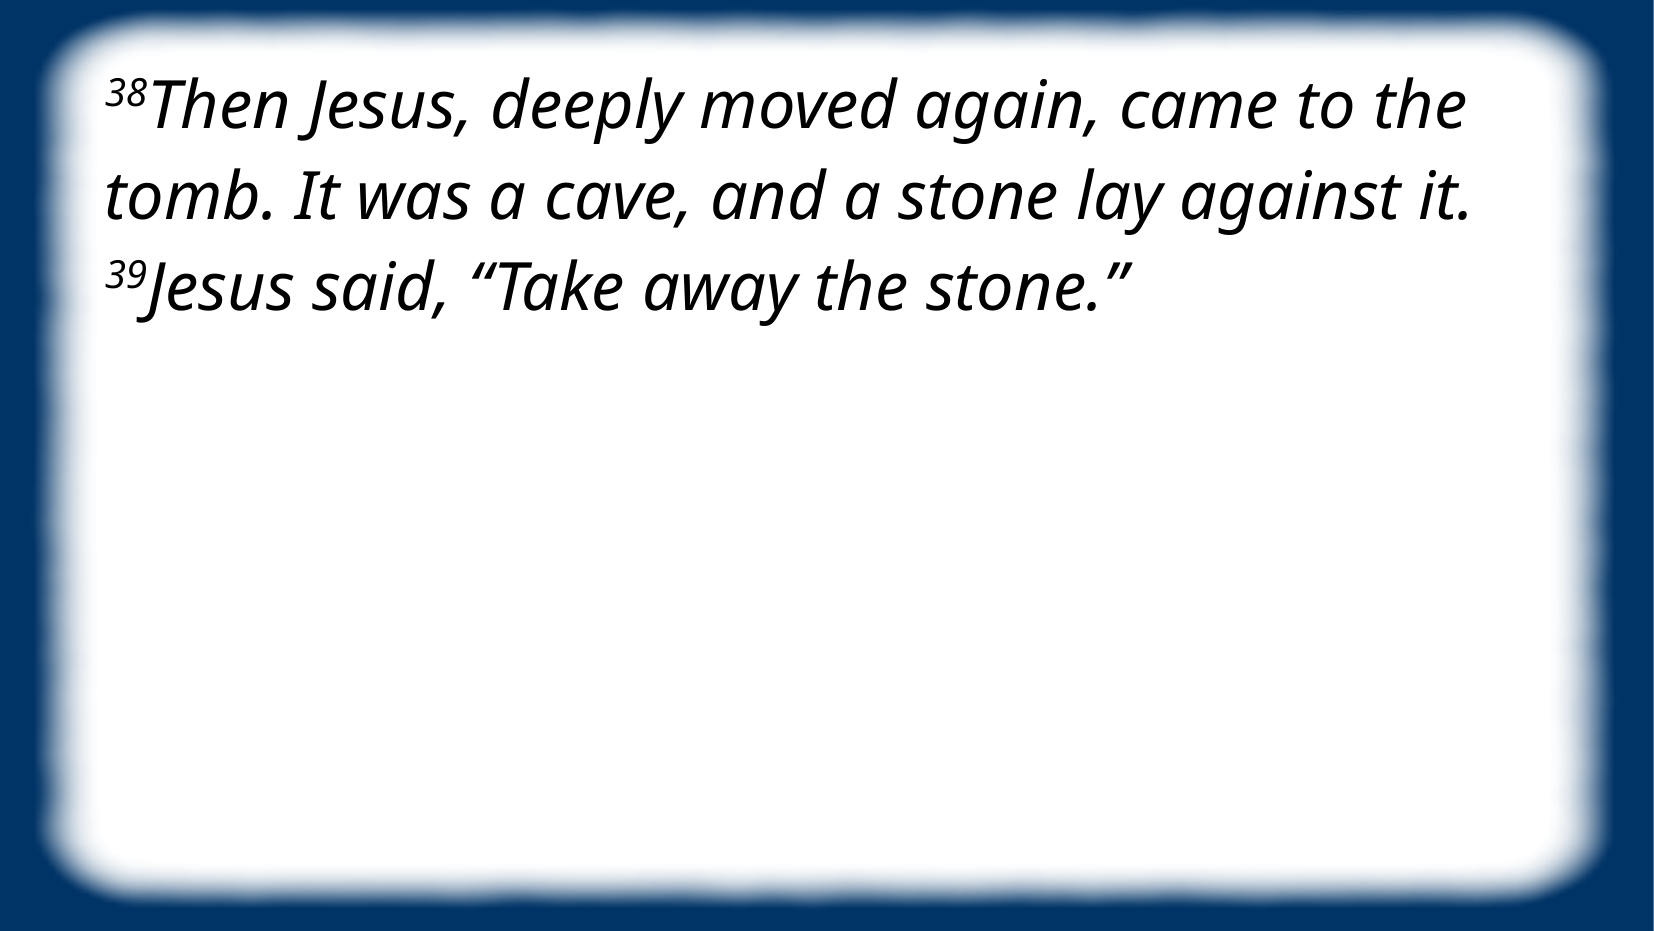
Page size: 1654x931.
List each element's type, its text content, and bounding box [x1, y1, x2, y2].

picture [0, 0, 1654, 931]
text_box 38Then Jesus, deeply moved again, came to the tomb. It was a cave, and a stone lay against it. 39Jesus said, “Take away the stone.” [90, 50, 1546, 361]
